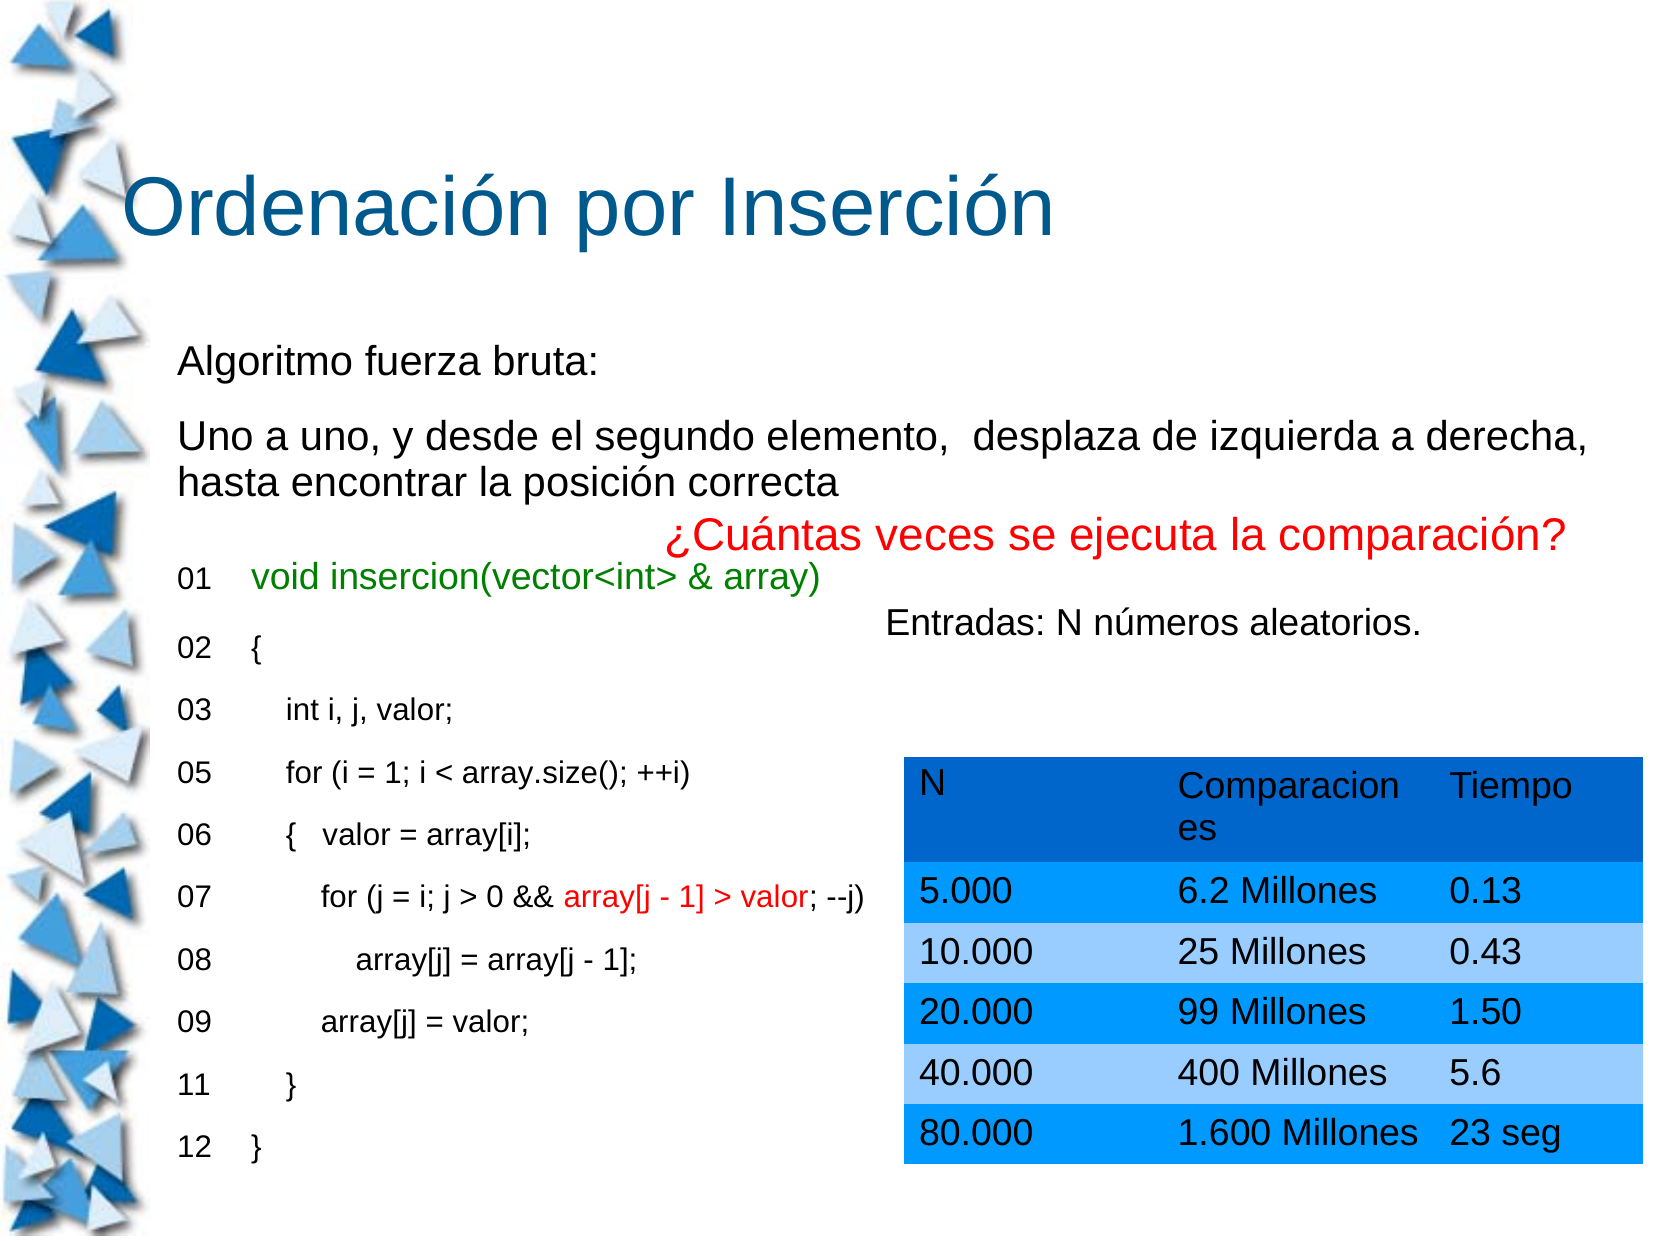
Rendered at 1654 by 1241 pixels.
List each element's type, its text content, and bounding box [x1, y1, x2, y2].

table_cell 6.2 Millones [1163, 862, 1435, 923]
table_cell 80.000 [904, 1104, 1163, 1164]
table_cell 20.000 [904, 983, 1163, 1044]
title Ordenación por Inserción [121, 102, 1534, 311]
table_cell 23 seg [1435, 1104, 1643, 1164]
table_header Comparaciones [1163, 757, 1435, 862]
table_header N [904, 757, 1163, 862]
table_cell 5.000 [904, 862, 1163, 923]
table_cell 0.13 [1435, 862, 1643, 923]
table_cell 25 Millones [1163, 923, 1435, 983]
table_cell 1.50 [1435, 983, 1643, 1044]
table_cell 0.43 [1435, 923, 1643, 983]
text_box ¿Cuántas veces se ejecuta la comparación? Entradas: N números aleatorios. [649, 501, 1583, 656]
table_cell 1.600 Millones [1163, 1104, 1435, 1164]
table_cell 40.000 [904, 1044, 1163, 1104]
picture [0, 0, 150, 1236]
table_cell 10.000 [904, 923, 1163, 983]
table_header Tiempo [1435, 757, 1643, 862]
table_cell 5.6 [1435, 1044, 1643, 1104]
list Algoritmo fuerza bruta: Uno a uno, y desde el segundo elemento, desplaza de izquierda a derecha, hasta encontrar la posición correcta 01 void insercion(vector<int> & array) 02 { 03 int i, j, valor; 05 for (i = 1; i < array.size(); ++i) 06 { valor = array[i]; 07 for (j = i; j > 0 && array[j - 1] > valor; --j) 08 array[j] = array[j - 1]; 09 array[j] = valor; 11 } 12 } [177, 338, 1654, 1164]
table_cell 400 Millones [1163, 1044, 1435, 1104]
table_cell 99 Millones [1163, 983, 1435, 1044]
